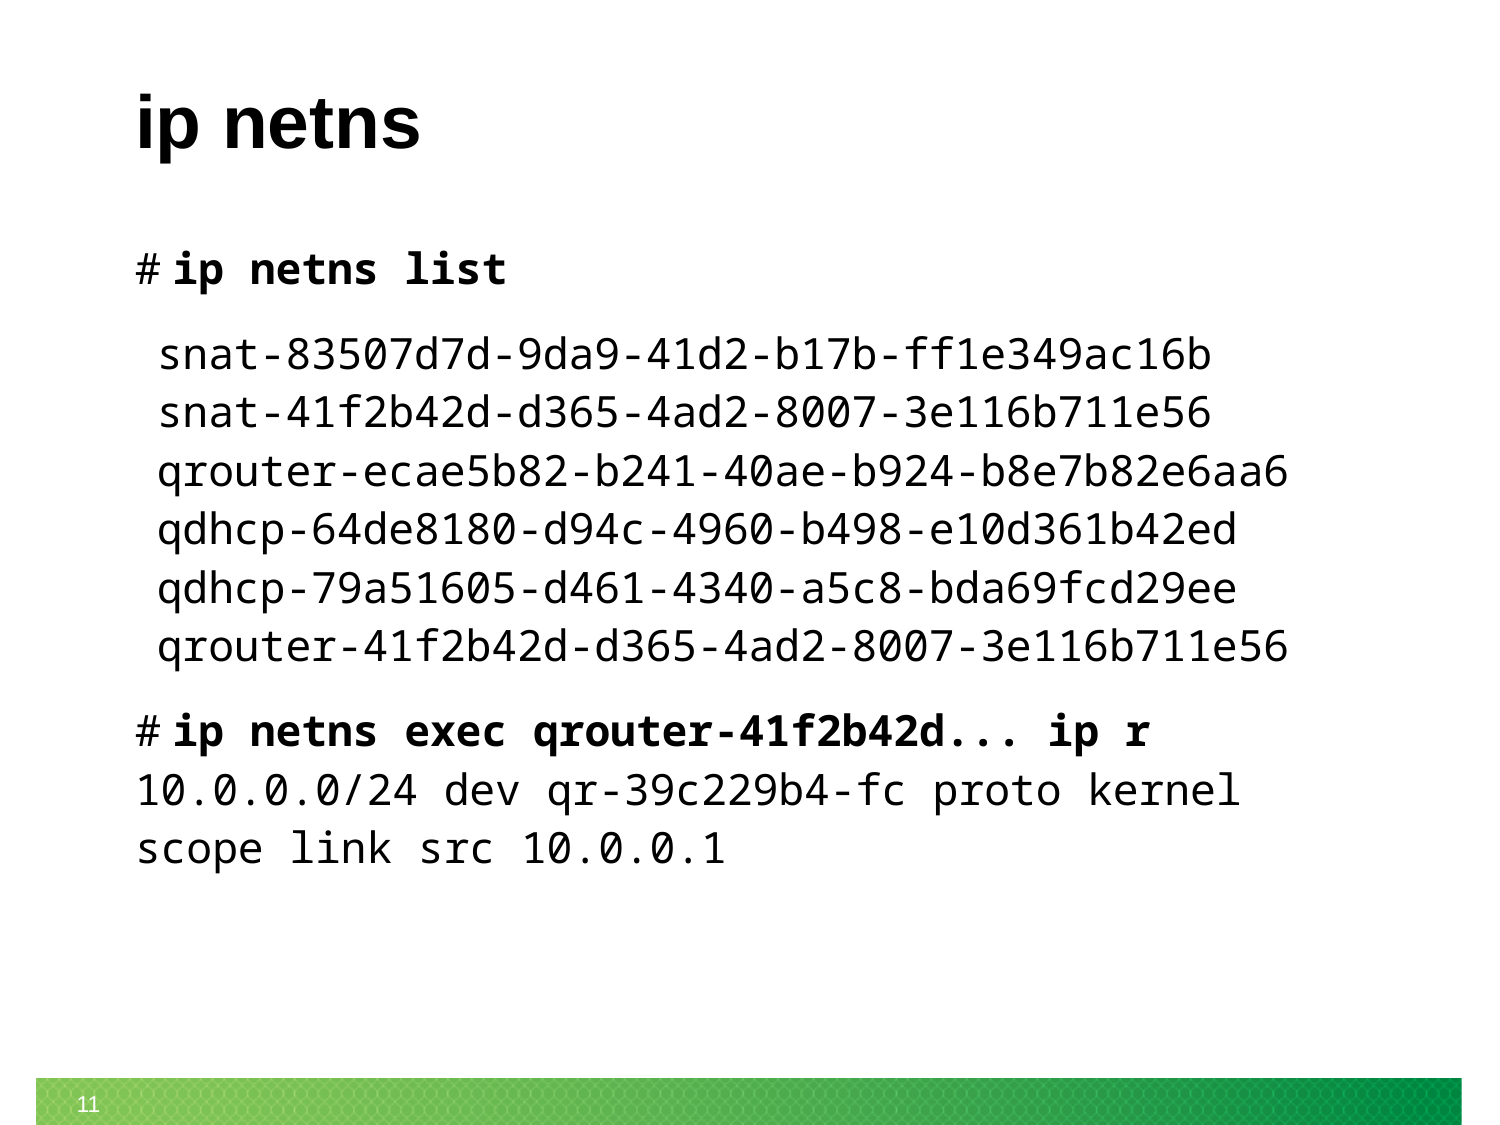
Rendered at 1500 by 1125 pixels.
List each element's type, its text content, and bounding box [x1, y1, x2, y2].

title ip netns [135, 41, 1372, 204]
list # ip netns list snat-83507d7d-9da9-41d2-b17b-ff1e349ac16b snat-41f2b42d-d365-4ad2-8007-3e116b711e56 qrouter-ecae5b82-b241-40ae-b924-b8e7b82e6aa6 qdhcp-64de8180-d94c-4960-b498-e10d361b42ed qdhcp-79a51605-d461-4340-a5c8-bda69fcd29ee qrouter-41f2b42d-d365-4ad2-8007-3e116b711e56 # ip netns exec qrouter-41f2b42d... ip r 10.0.0.0/24 dev qr-39c229b4-fc proto kernel scope link src 10.0.0.1 [135, 238, 1372, 892]
picture [36, 1078, 1462, 1125]
